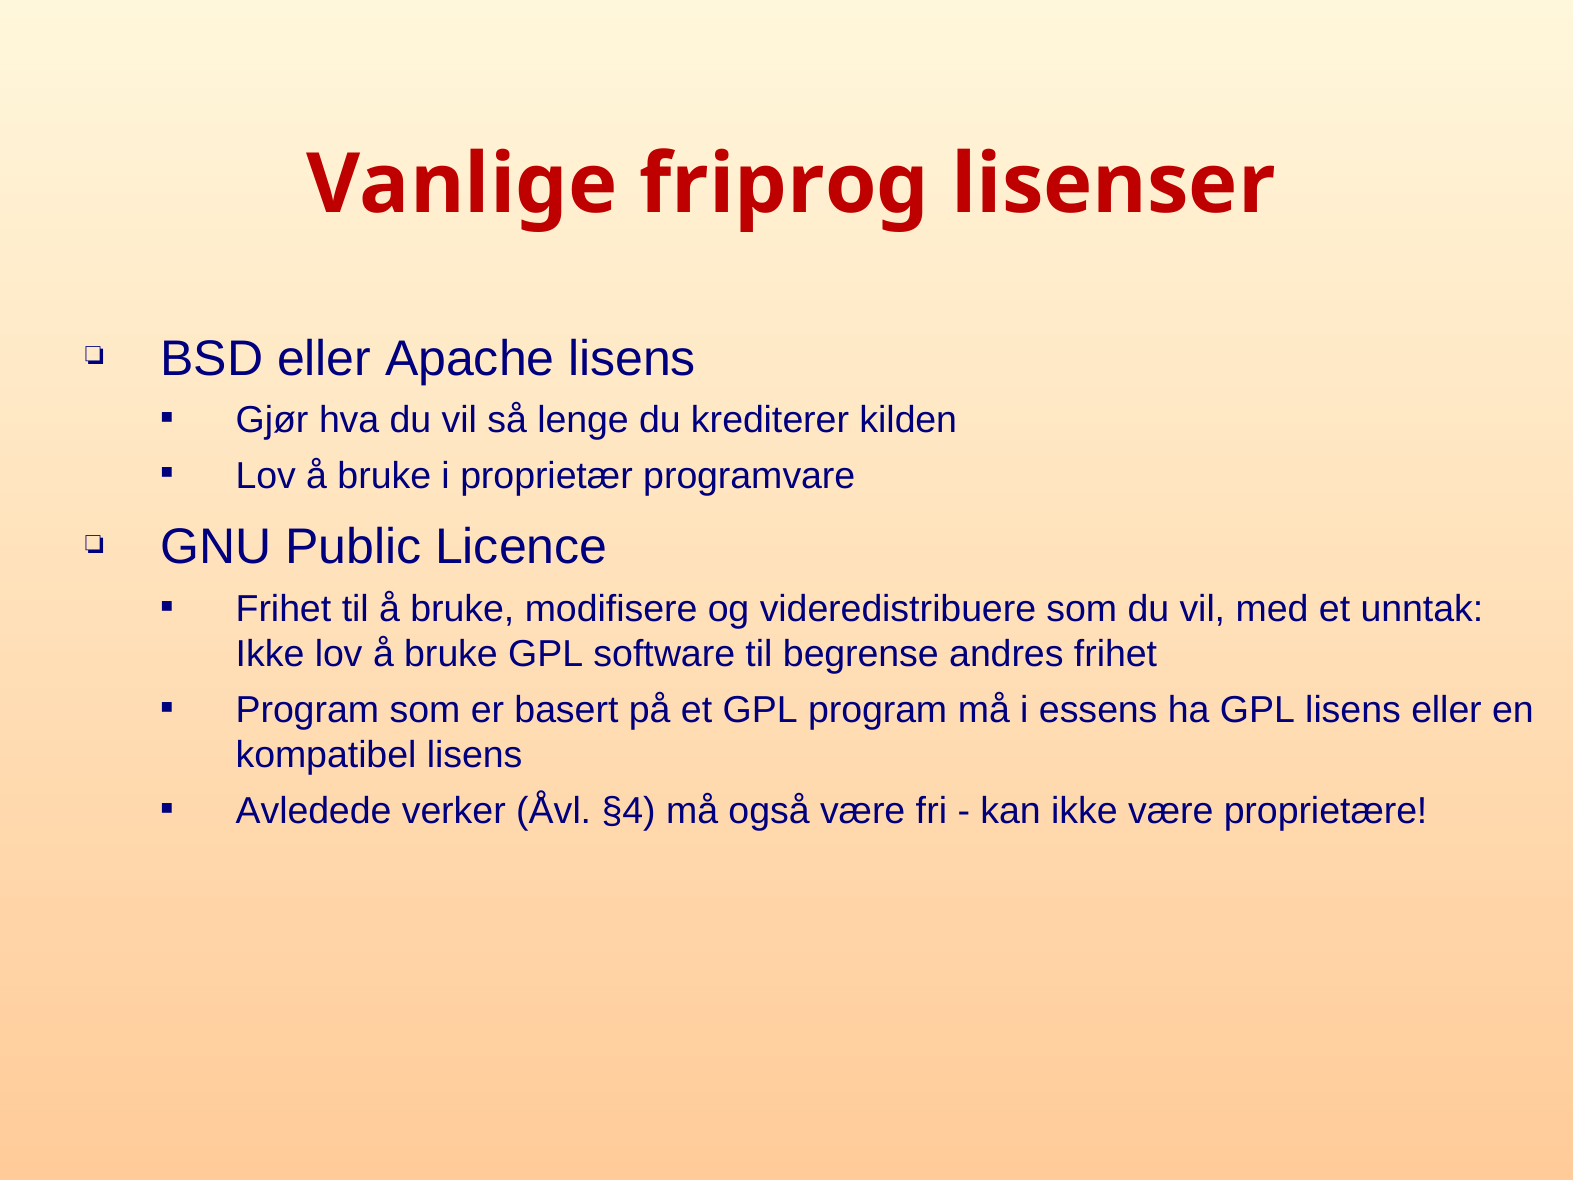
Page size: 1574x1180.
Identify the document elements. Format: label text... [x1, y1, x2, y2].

title Vanlige friprog lisenser [39, 54, 1543, 309]
list BSD eller Apache lisens Gjør hva du vil så lenge du krediterer kilden Lov å bruke i proprietær programvare GNU Public Licence Frihet til å bruke, modifisere og videredistribuere som du vil, med et unntak: Ikke lov å bruke GPL software til begrense andres frihet Program som er basert på et GPL program må i essens ha GPL lisens eller en kompatibel lisens Avledede verker (Åvl. §4) må også være fri - kan ikke være proprietære! [85, 336, 1539, 1170]
